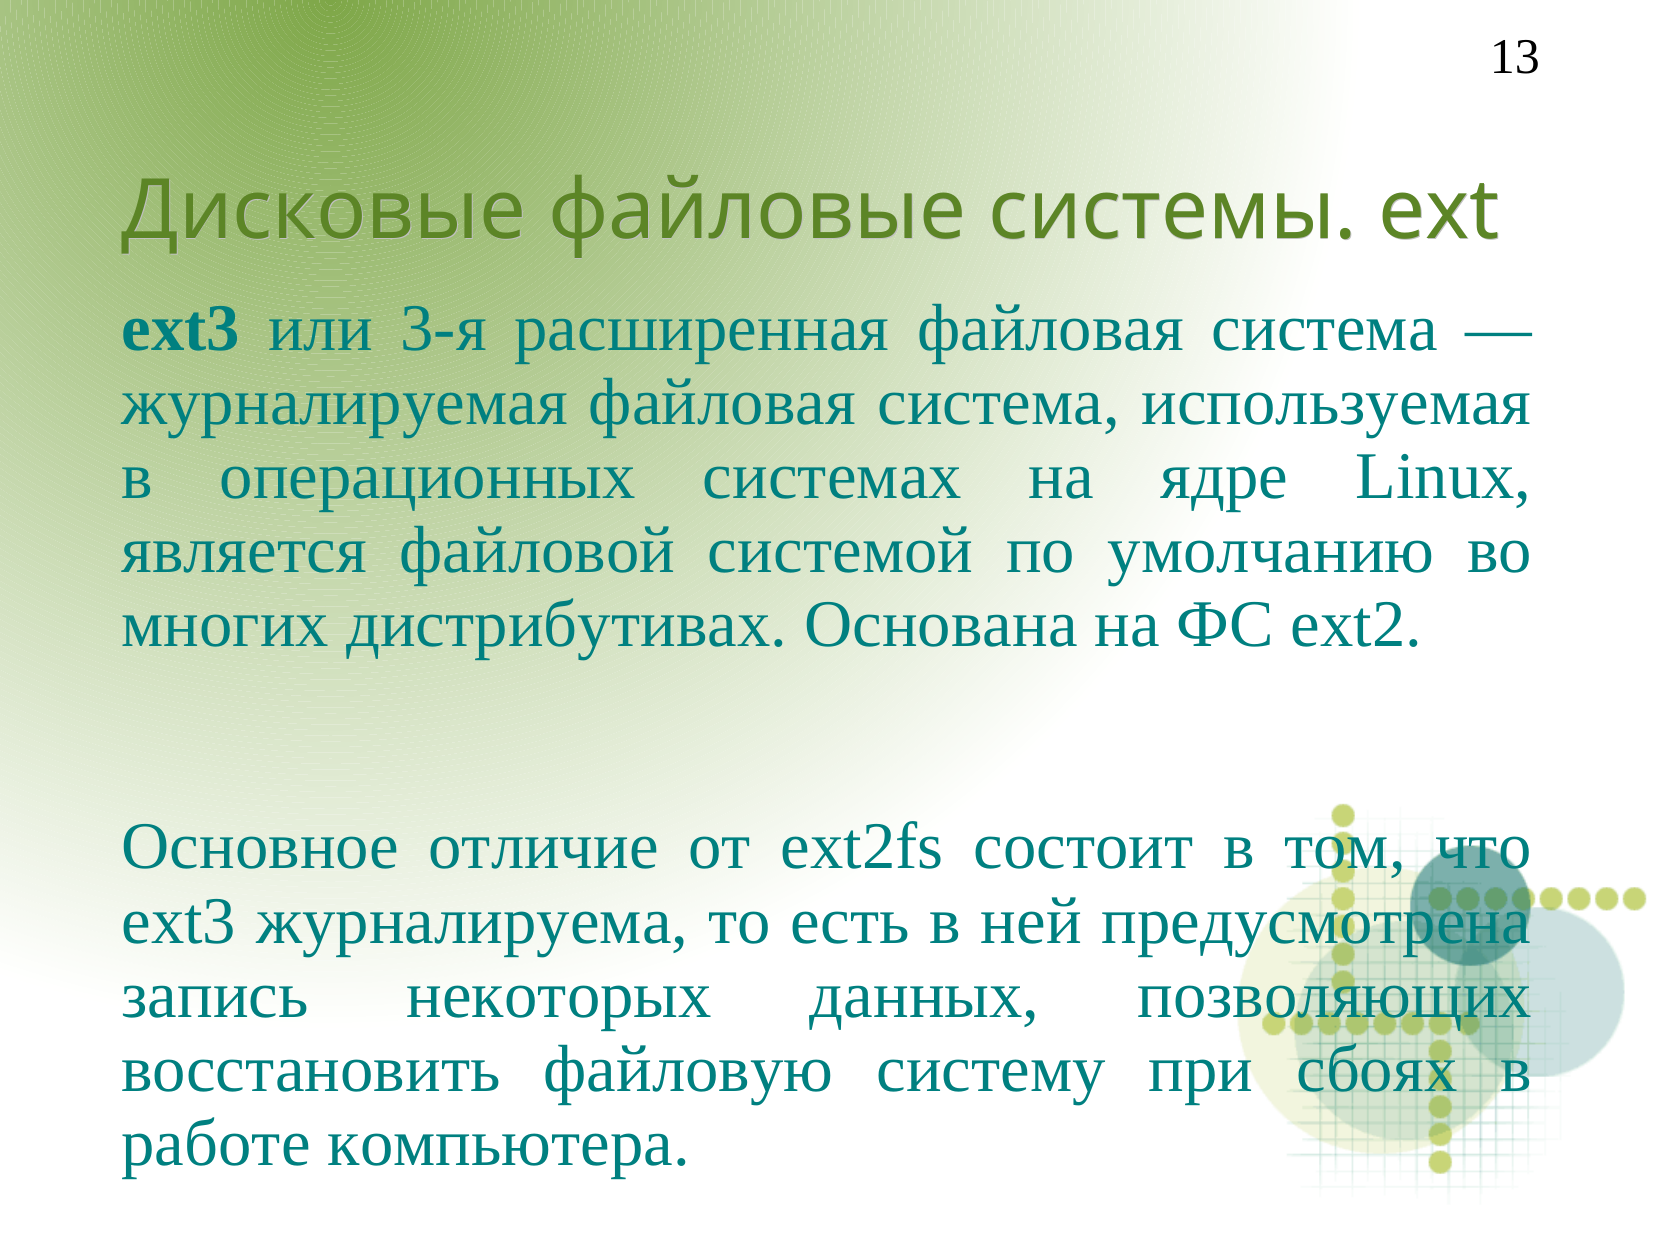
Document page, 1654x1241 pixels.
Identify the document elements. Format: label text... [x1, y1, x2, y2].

picture [1224, 792, 1654, 1211]
text_box <номер> [1500, 29, 1654, 89]
title Дисковые файловые системы. ext [121, 102, 1534, 311]
subtitle ext3 или 3-я расширенная файловая система — журналируемая файловая система, используемая в операционных системах на ядре Linux, является файловой системой по умолчанию во многих дистрибутивах. Основана на ФС ext2. Основное отличие от ext2fs состоит в том, что ext3 журналируема, то есть в ней предусмотрена запись некоторых данных, позволяющих восстановить файловую систему при сбоях в работе компьютера. [121, 311, 1534, 1180]
